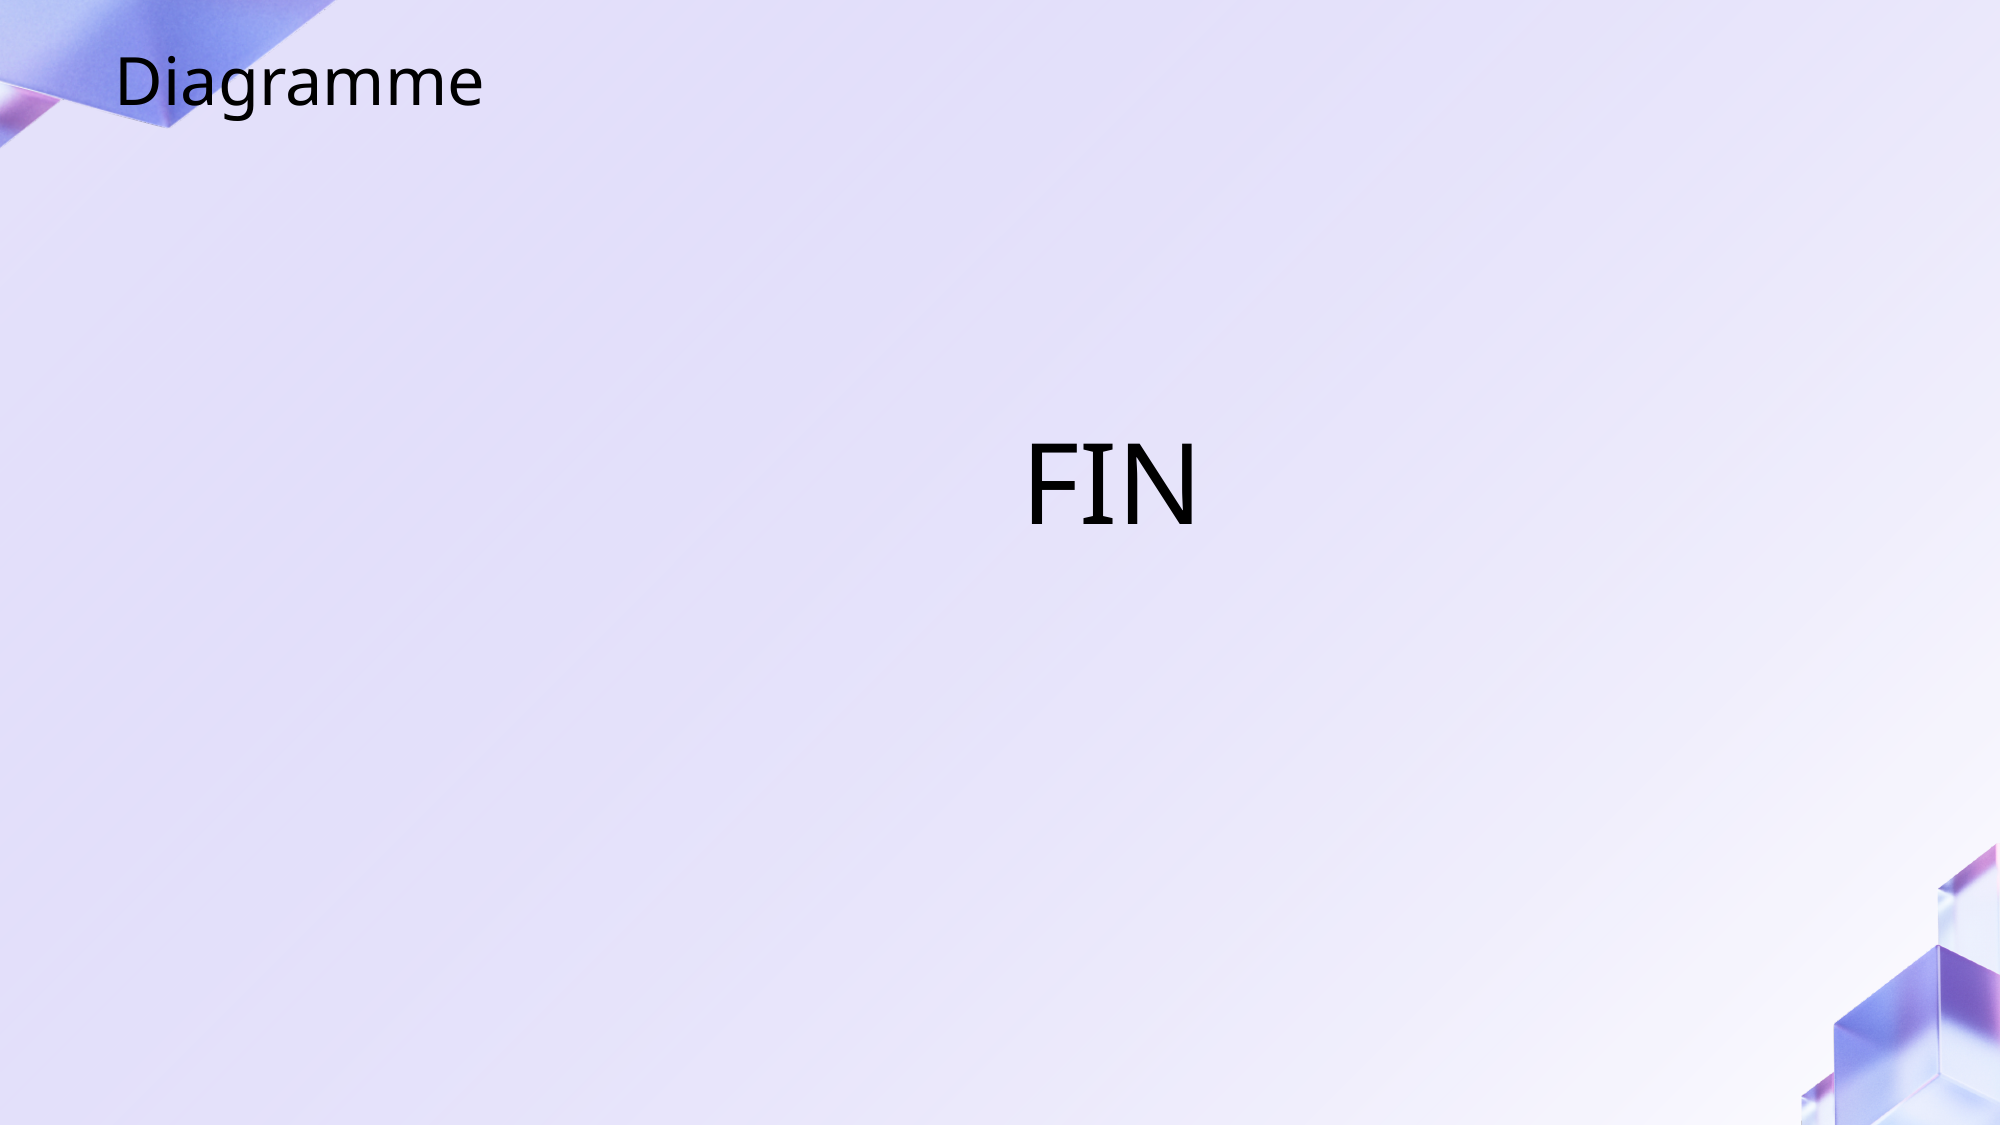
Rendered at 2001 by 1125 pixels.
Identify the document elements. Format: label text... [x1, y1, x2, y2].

text_box FIN [778, 404, 1446, 555]
text_box Diagramme [99, 31, 1900, 127]
picture [0, 0, 703, 374]
picture [1696, 760, 2000, 1125]
